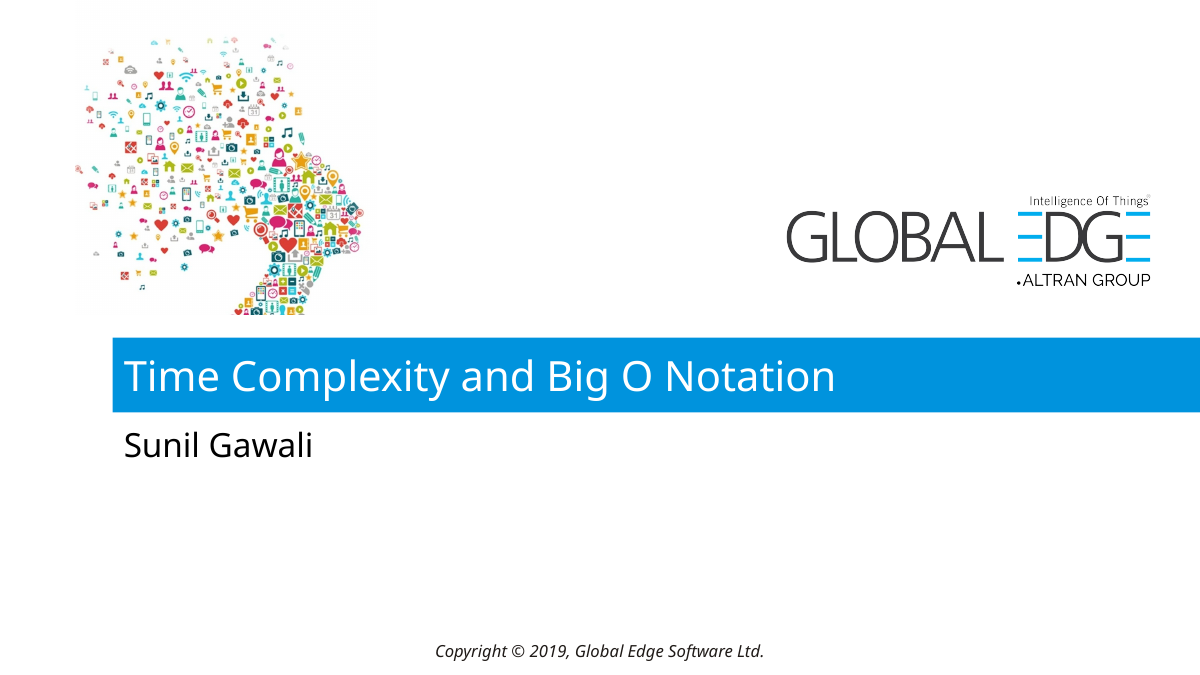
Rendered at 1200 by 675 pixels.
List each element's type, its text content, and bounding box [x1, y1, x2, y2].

list Sunil Gawali [112, 412, 975, 475]
picture [779, 184, 1158, 296]
title Time Complexity and Big O Notation [112, 337, 1200, 413]
picture [75, 0, 377, 315]
